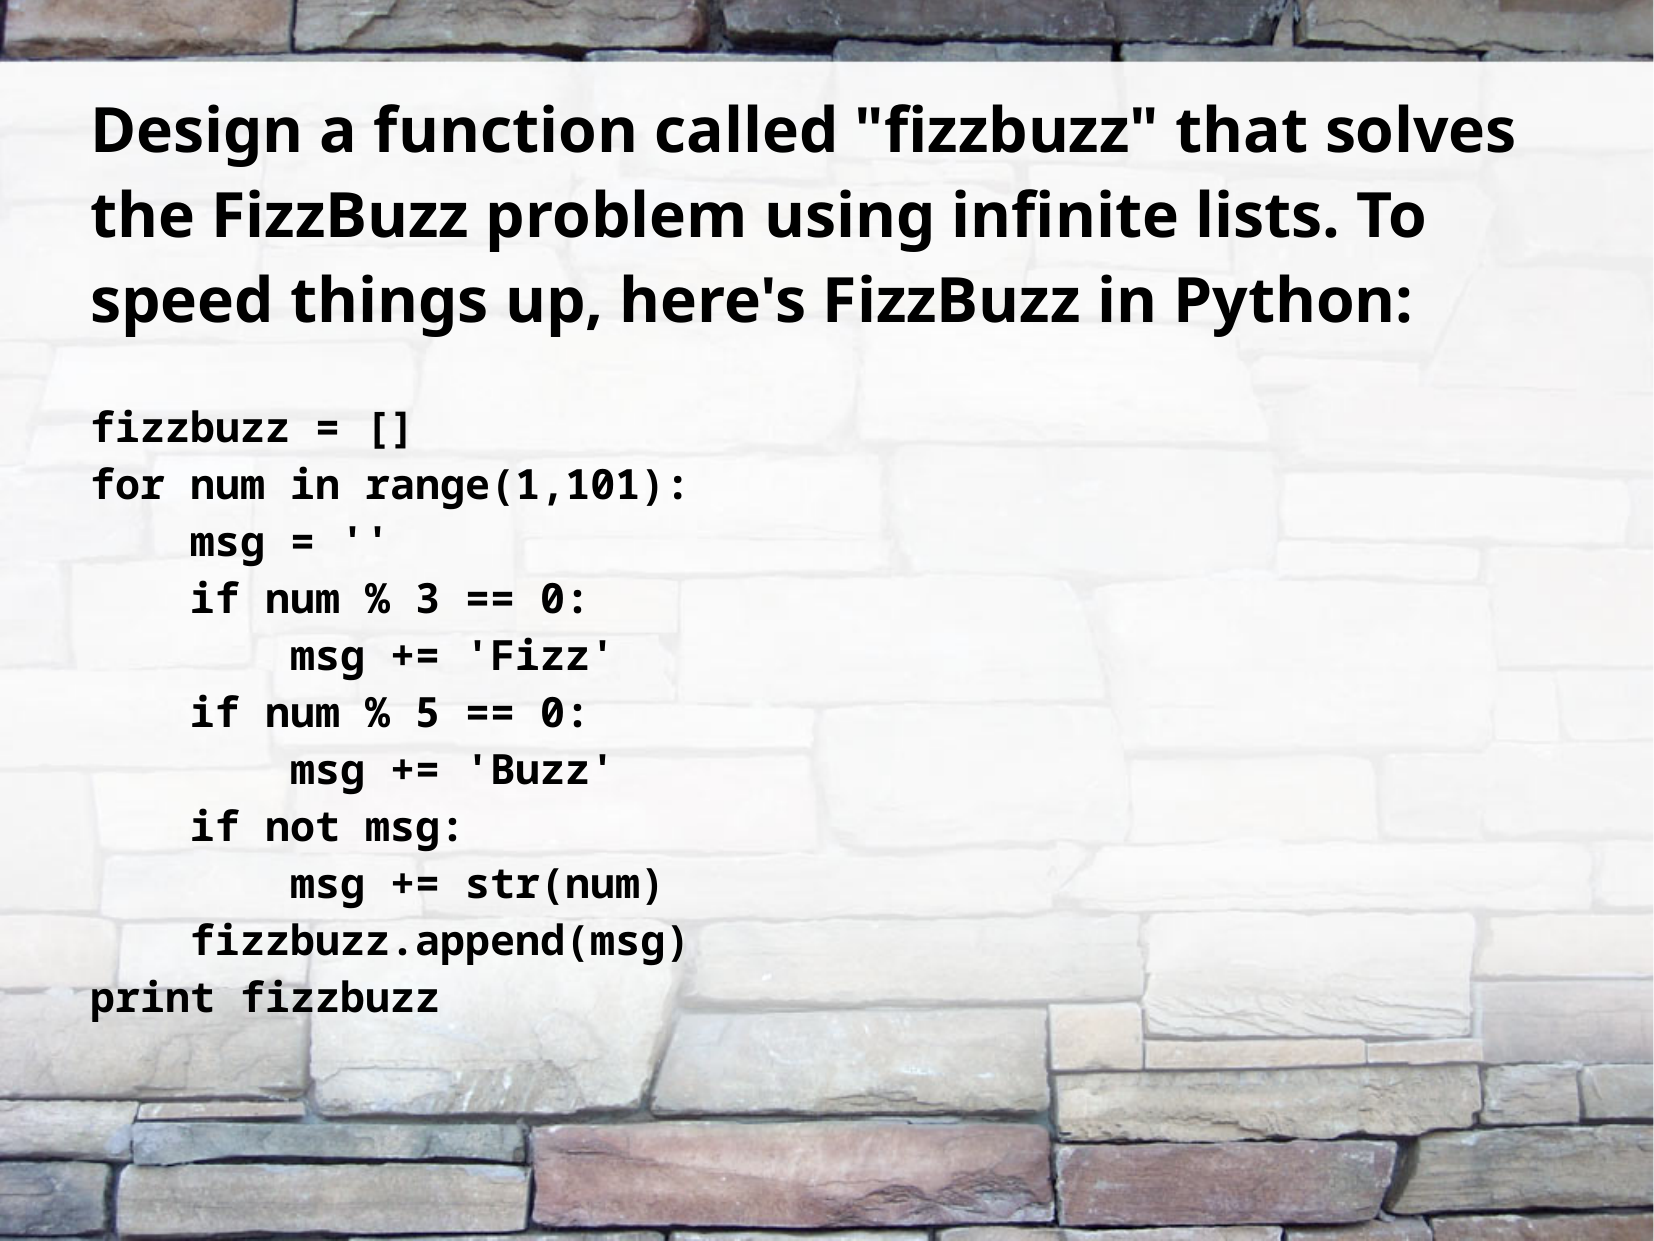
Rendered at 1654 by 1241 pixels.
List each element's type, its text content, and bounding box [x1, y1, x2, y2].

subtitle Design a function called "fizzbuzz" that solves the FizzBuzz problem using infinite lists. To speed things up, here's FizzBuzz in Python: fizzbuzz = [] for num in range(1,101): msg = '' if num % 3 == 0: msg += 'Fizz' if num % 5 == 0: msg += 'Buzz' if not msg: msg += str(num) fizzbuzz.append(msg) print fizzbuzz [90, 45, 1571, 1066]
picture [0, 0, 1654, 1241]
